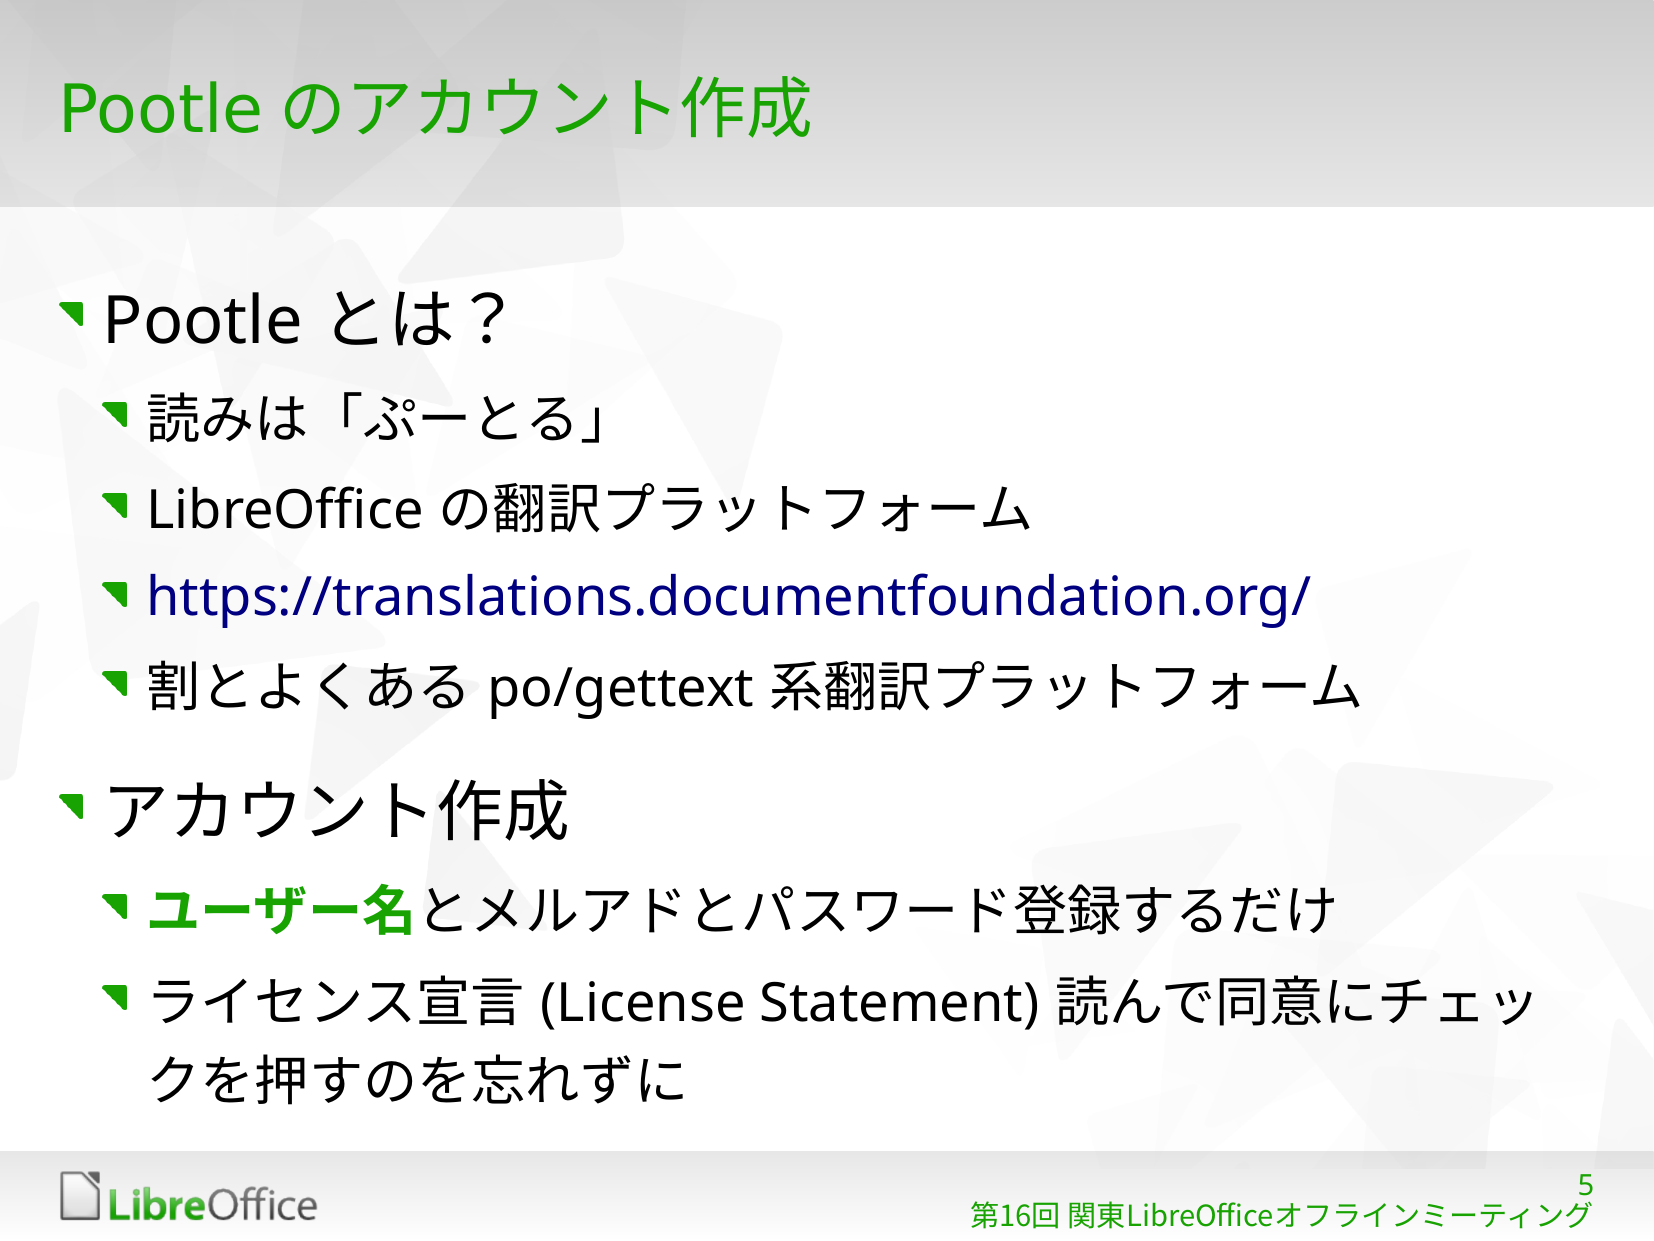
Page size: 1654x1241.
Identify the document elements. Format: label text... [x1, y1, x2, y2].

picture [0, 0, 783, 931]
list Pootleとは？ 読みは「ぷーとる」 LibreOfficeの翻訳プラットフォーム https://translations.documentfoundation.org/ 割とよくあるpo/gettext系翻訳プラットフォーム アカウント作成 ユーザー名とメルアドとパスワード登録するだけ ライセンス宣言(License Statement)読んで同意にチェックを押すのを忘れずに [59, 265, 1595, 986]
picture [102, 986, 127, 1010]
picture [915, 548, 1654, 1169]
title Pootleのアカウント作成 [59, 29, 1595, 178]
picture [41, 1152, 337, 1240]
